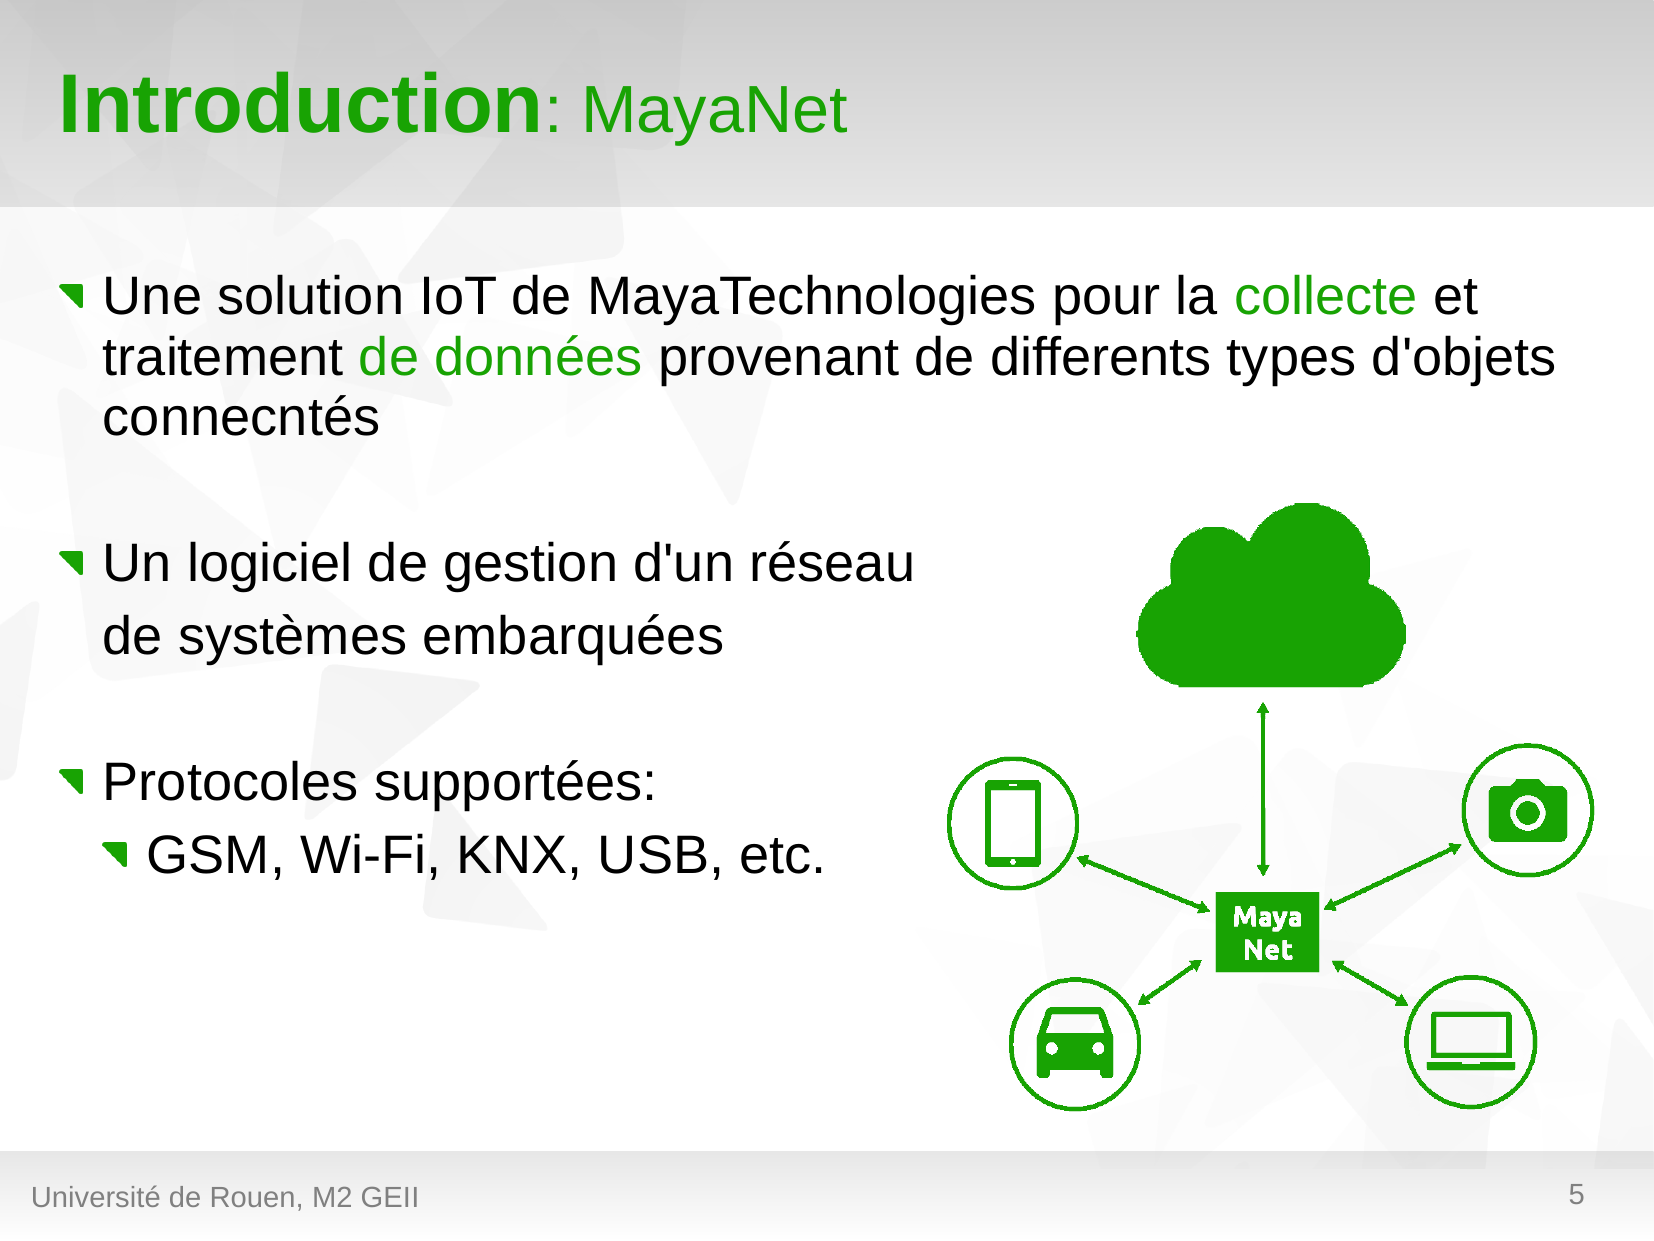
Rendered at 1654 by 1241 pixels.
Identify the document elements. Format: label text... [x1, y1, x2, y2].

picture [0, 0, 783, 931]
picture [915, 481, 1654, 1169]
list Une solution IoT de MayaTechnologies pour la collecte et traitement de données provenant de differents types d'objets connecntés Un logiciel de gestion d'un réseau de systèmes embarquées Protocoles supportées: GSM, Wi-Fi, KNX, USB, etc. [59, 265, 1595, 986]
title Introduction: MayaNet [59, 29, 1595, 178]
